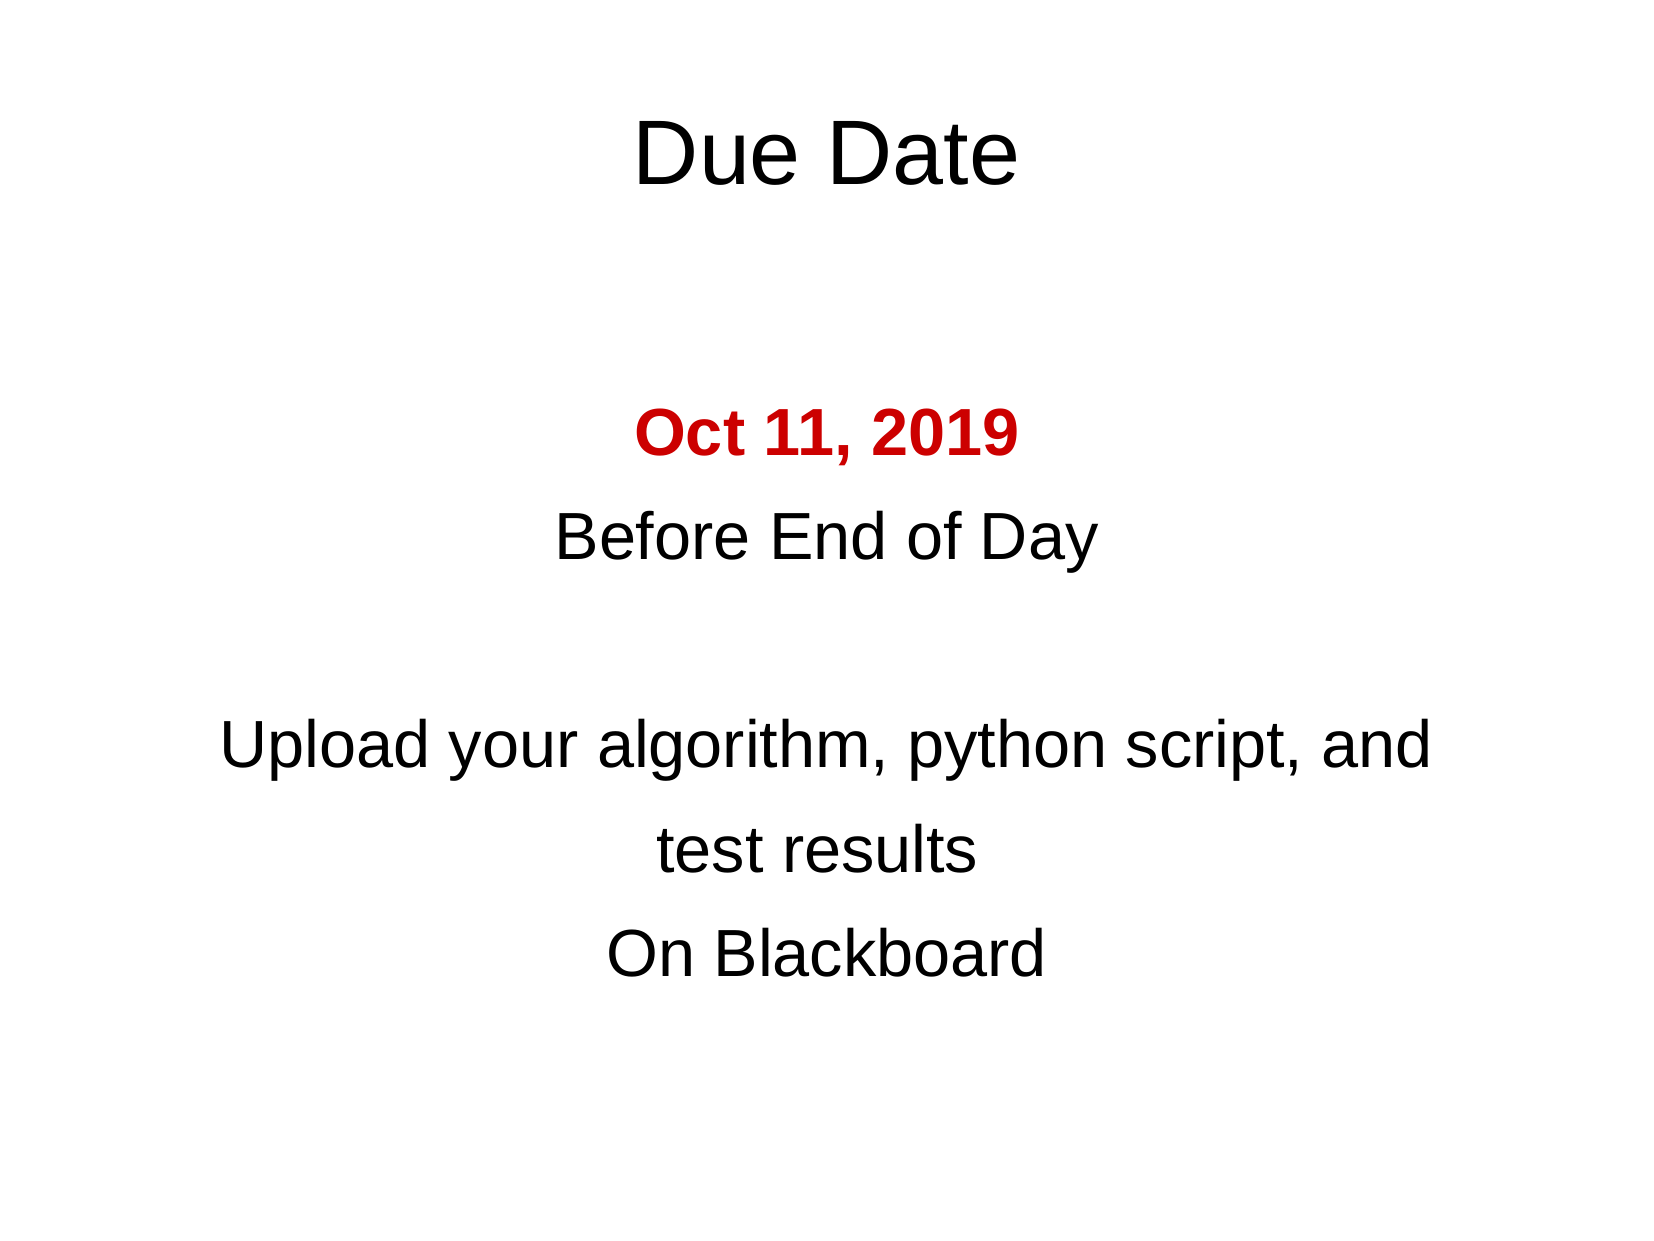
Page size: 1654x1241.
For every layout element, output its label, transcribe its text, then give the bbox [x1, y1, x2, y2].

list Oct 11, 2019 Before End of Day Upload your algorithm, python script, and test results On Blackboard [82, 290, 1571, 1010]
title Due Date [82, 49, 1571, 257]
